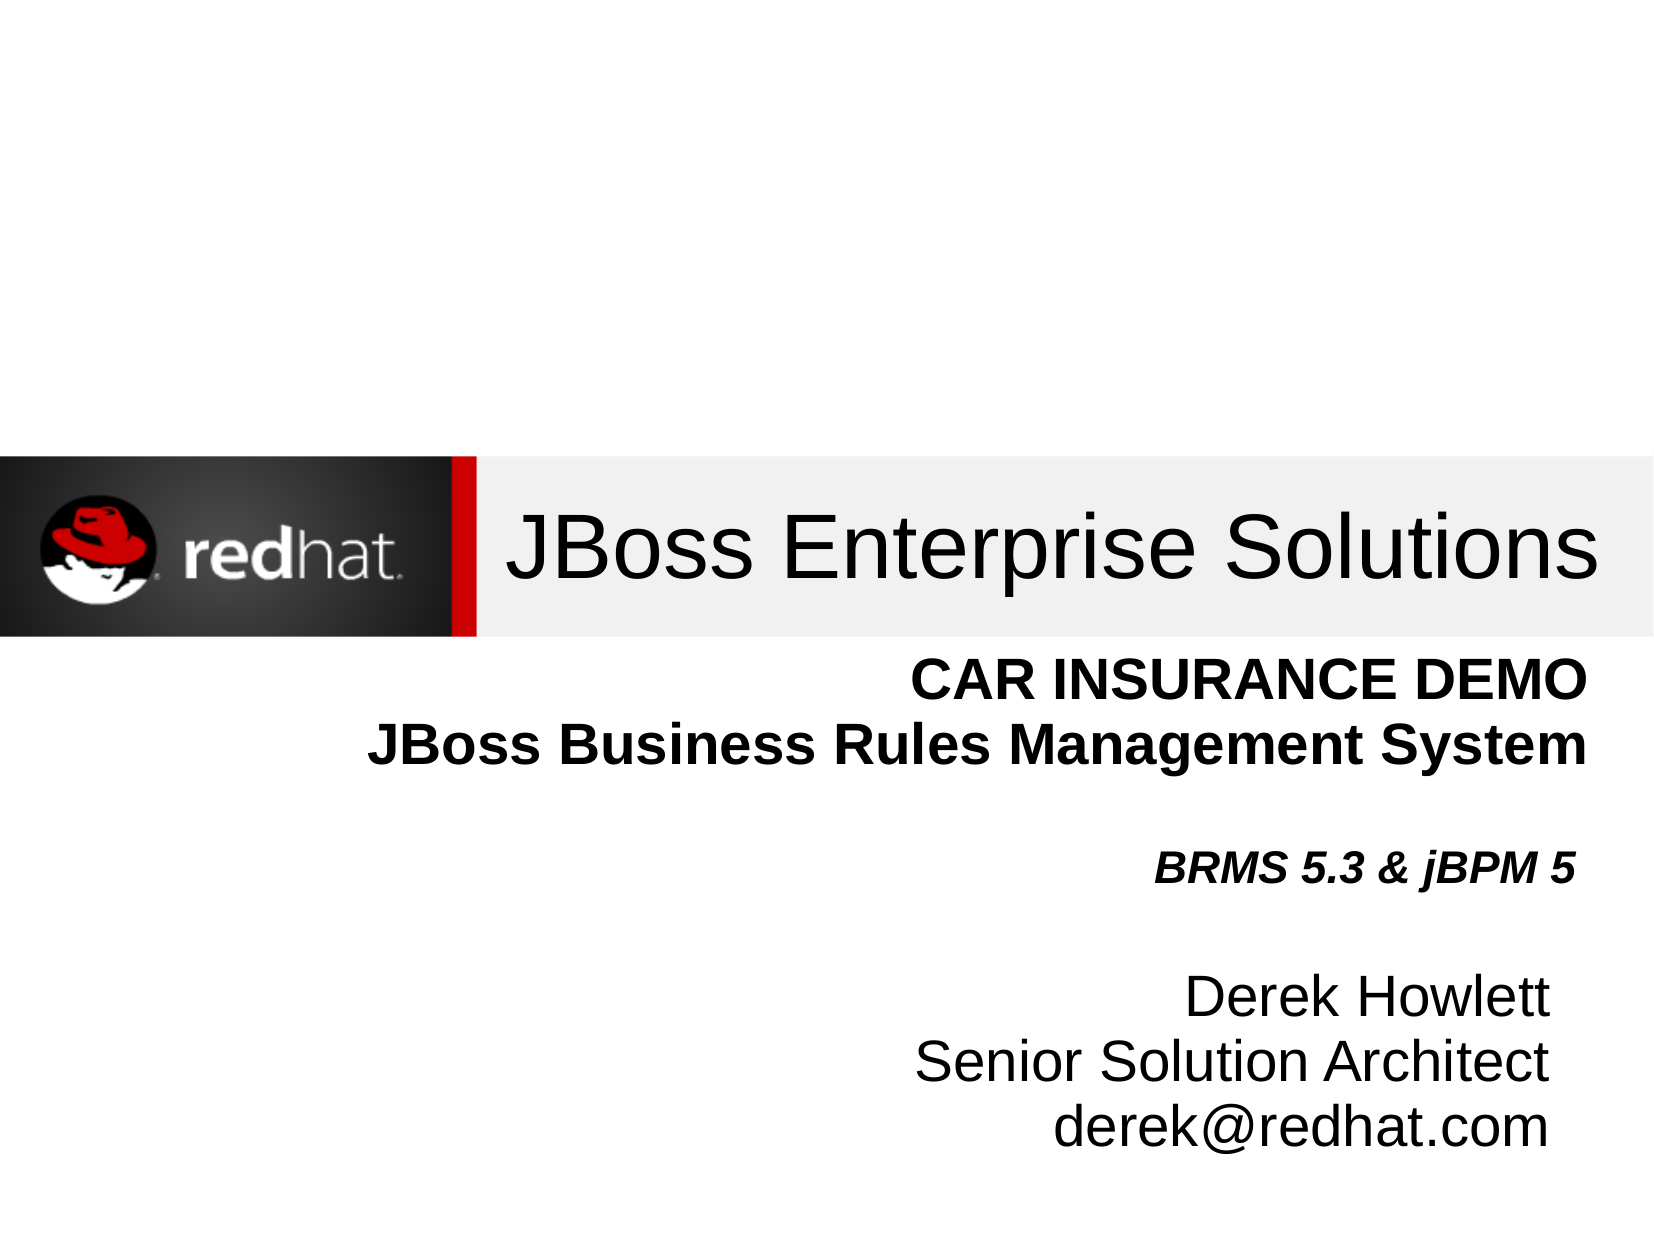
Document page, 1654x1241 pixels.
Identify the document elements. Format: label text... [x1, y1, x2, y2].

picture [0, 457, 1654, 636]
title JBoss Enterprise Solutions [505, 495, 1654, 599]
text_box Derek Howlett Senior Solution Architect derek@redhat.com [900, 923, 1654, 1163]
title CAR INSURANCE DEMO JBoss Business Rules Management System BRMS 5.3 & jBPM 5 [300, 646, 1589, 893]
